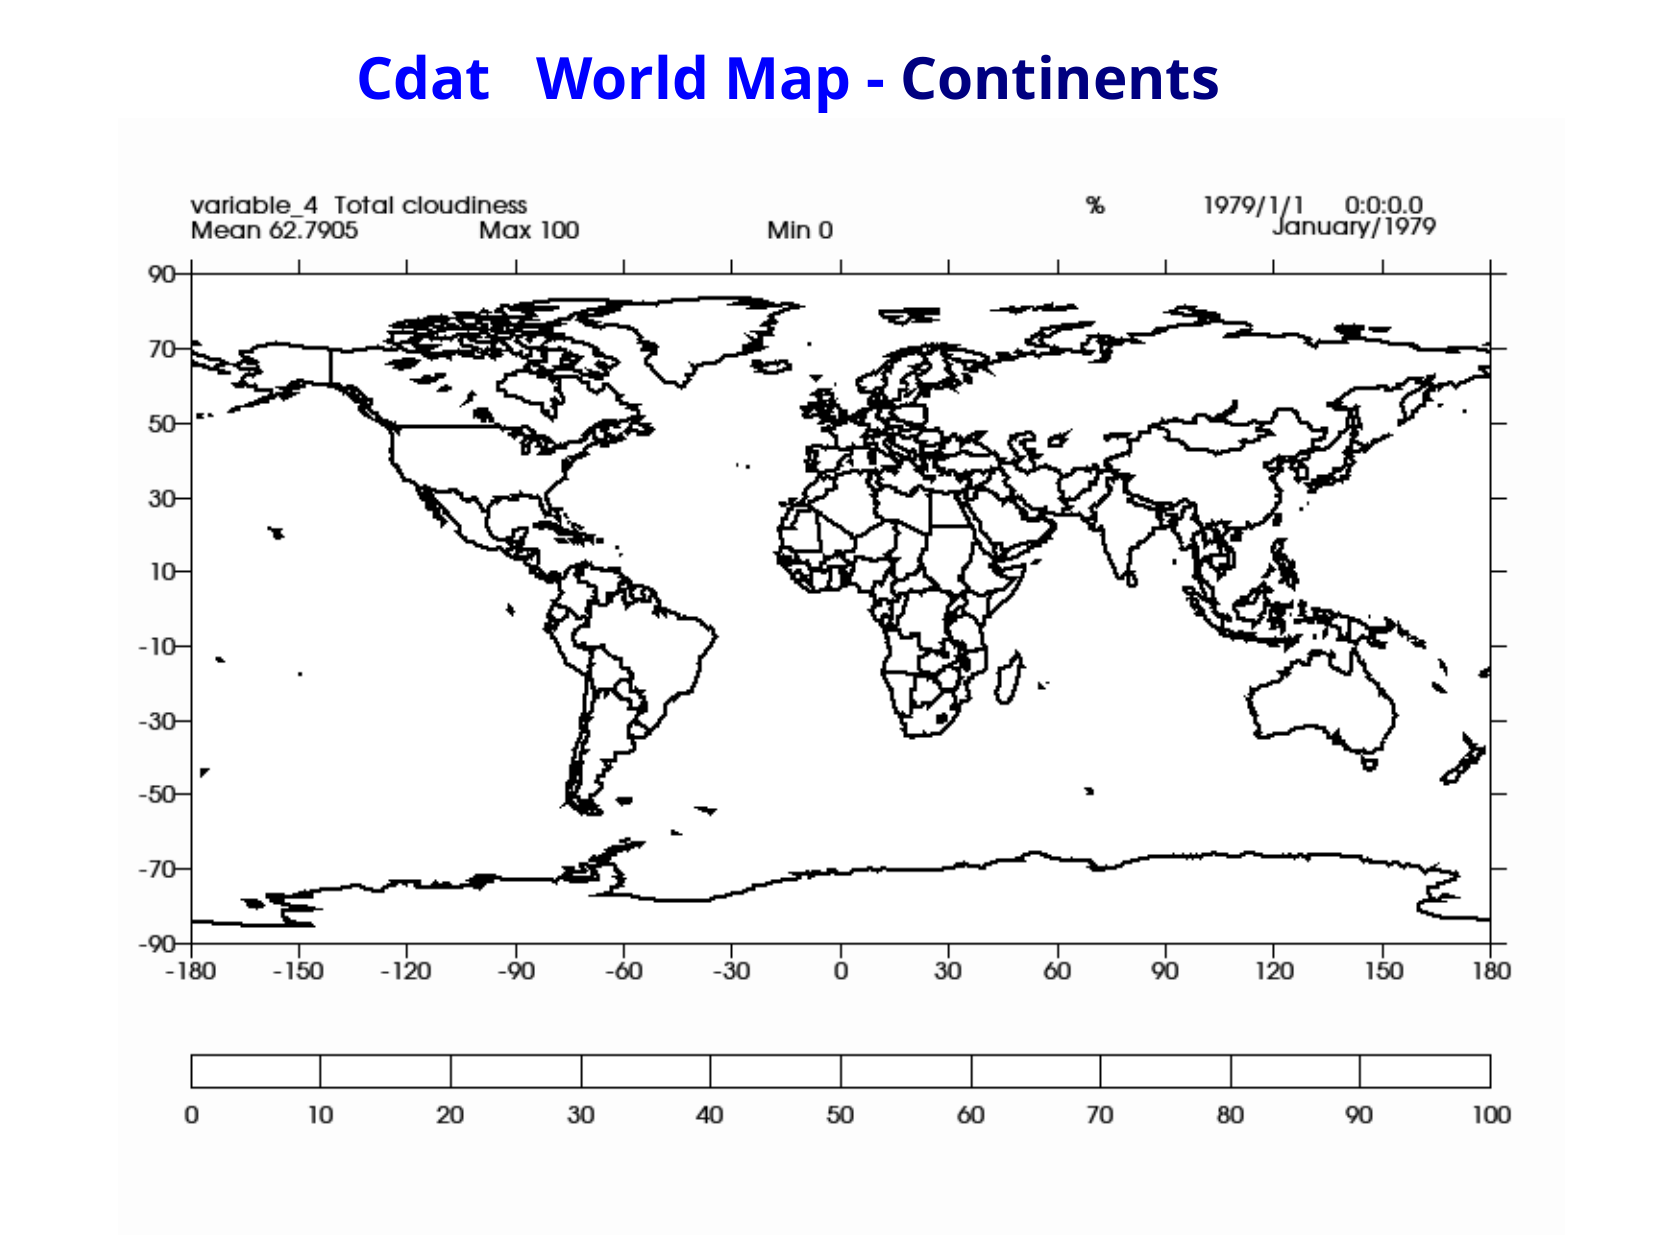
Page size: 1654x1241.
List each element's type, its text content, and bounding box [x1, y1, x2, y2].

text_box Cdat World Map - Continents [265, 29, 1388, 118]
picture [118, 118, 1565, 1235]
